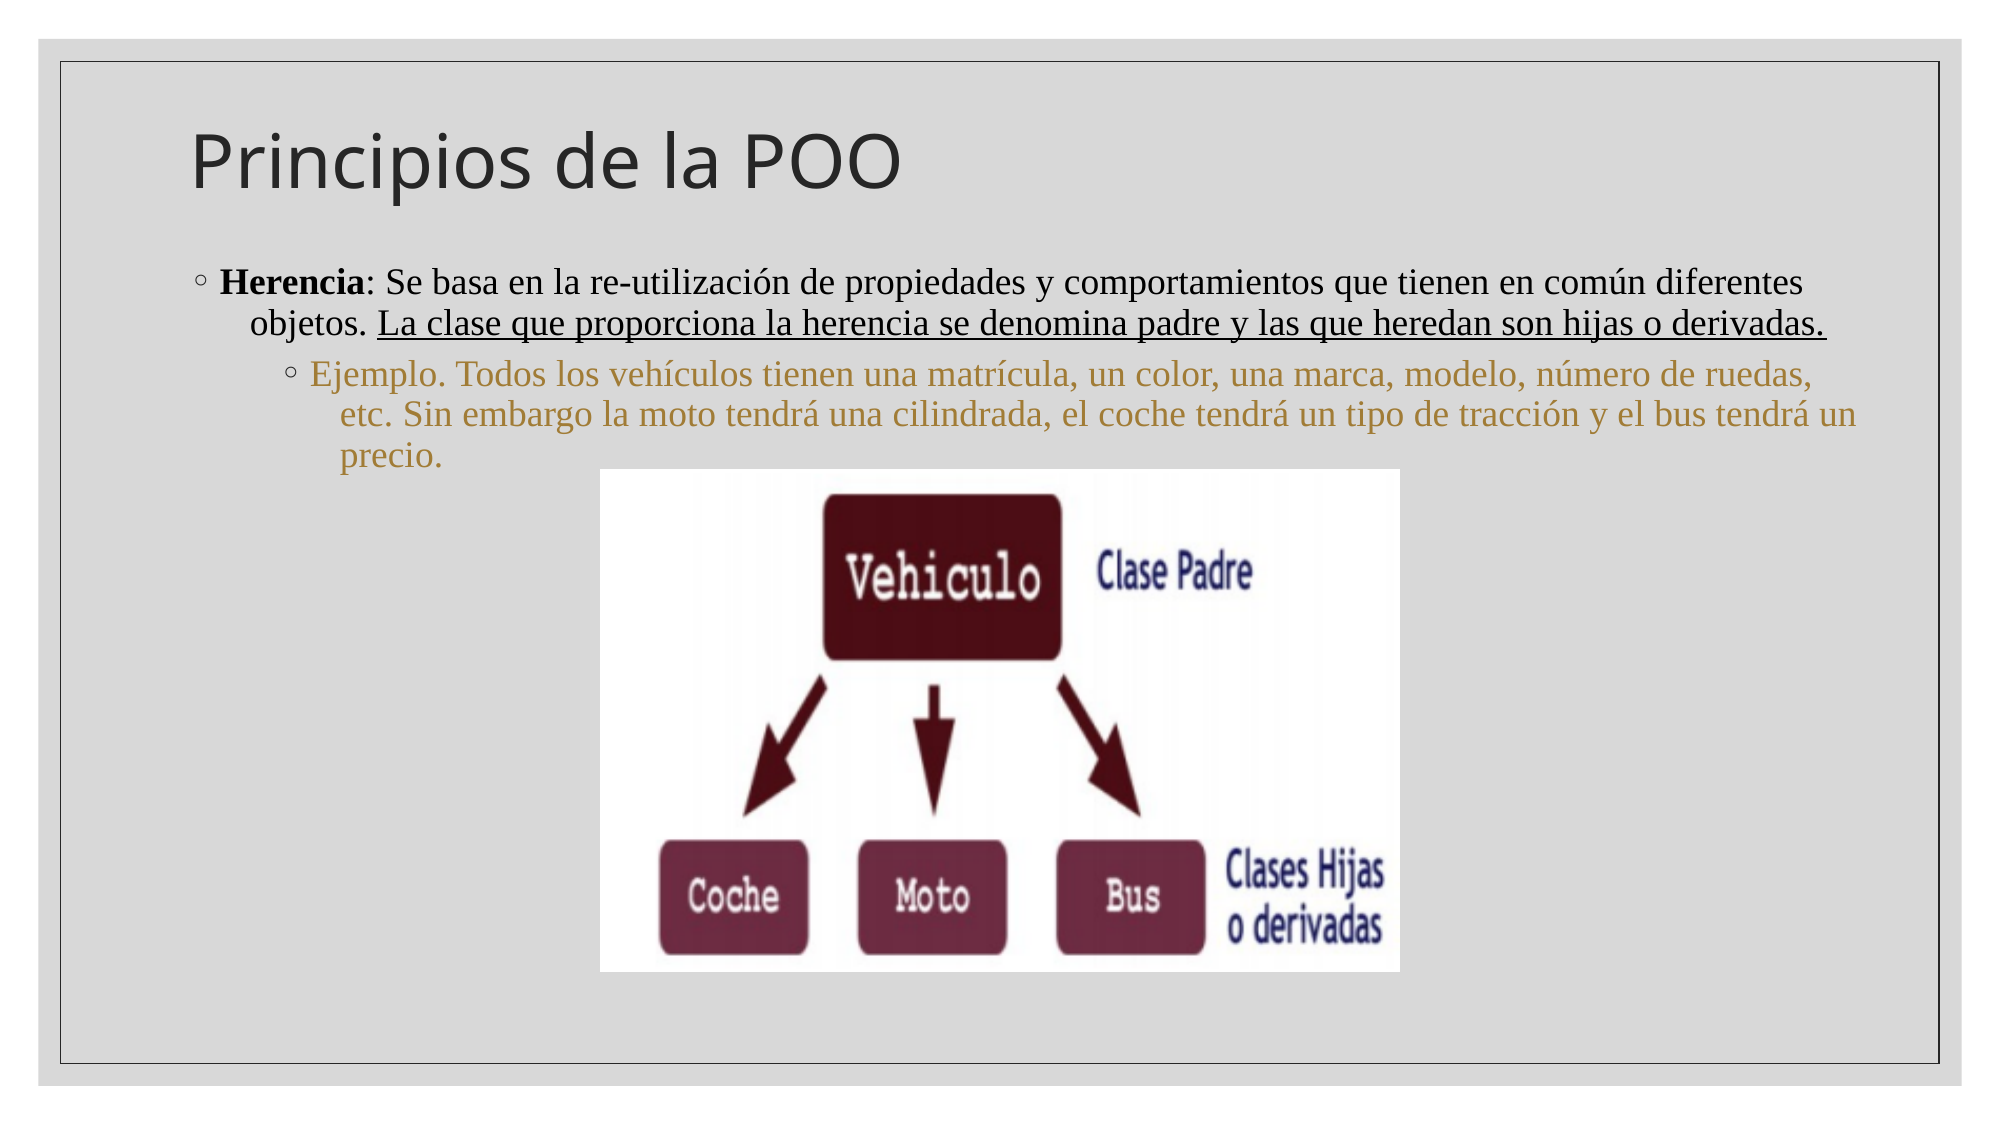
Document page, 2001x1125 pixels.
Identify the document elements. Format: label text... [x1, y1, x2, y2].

picture [600, 469, 1400, 972]
list Herencia: Se basa en la re-utilización de propiedades y comportamientos que tienen en común diferentes objetos. La clase que proporciona la herencia se denomina padre y las que heredan son hijas o derivadas. Ejemplo. Todos los vehículos tienen una matrícula, un color, una marca, modelo, número de ruedas, etc. Sin embargo la moto tendrá una cilindrada, el coche tendrá un tipo de tracción y el bus tendrá un precio. [174, 254, 1880, 988]
title Principios de la POO [174, 105, 1825, 224]
